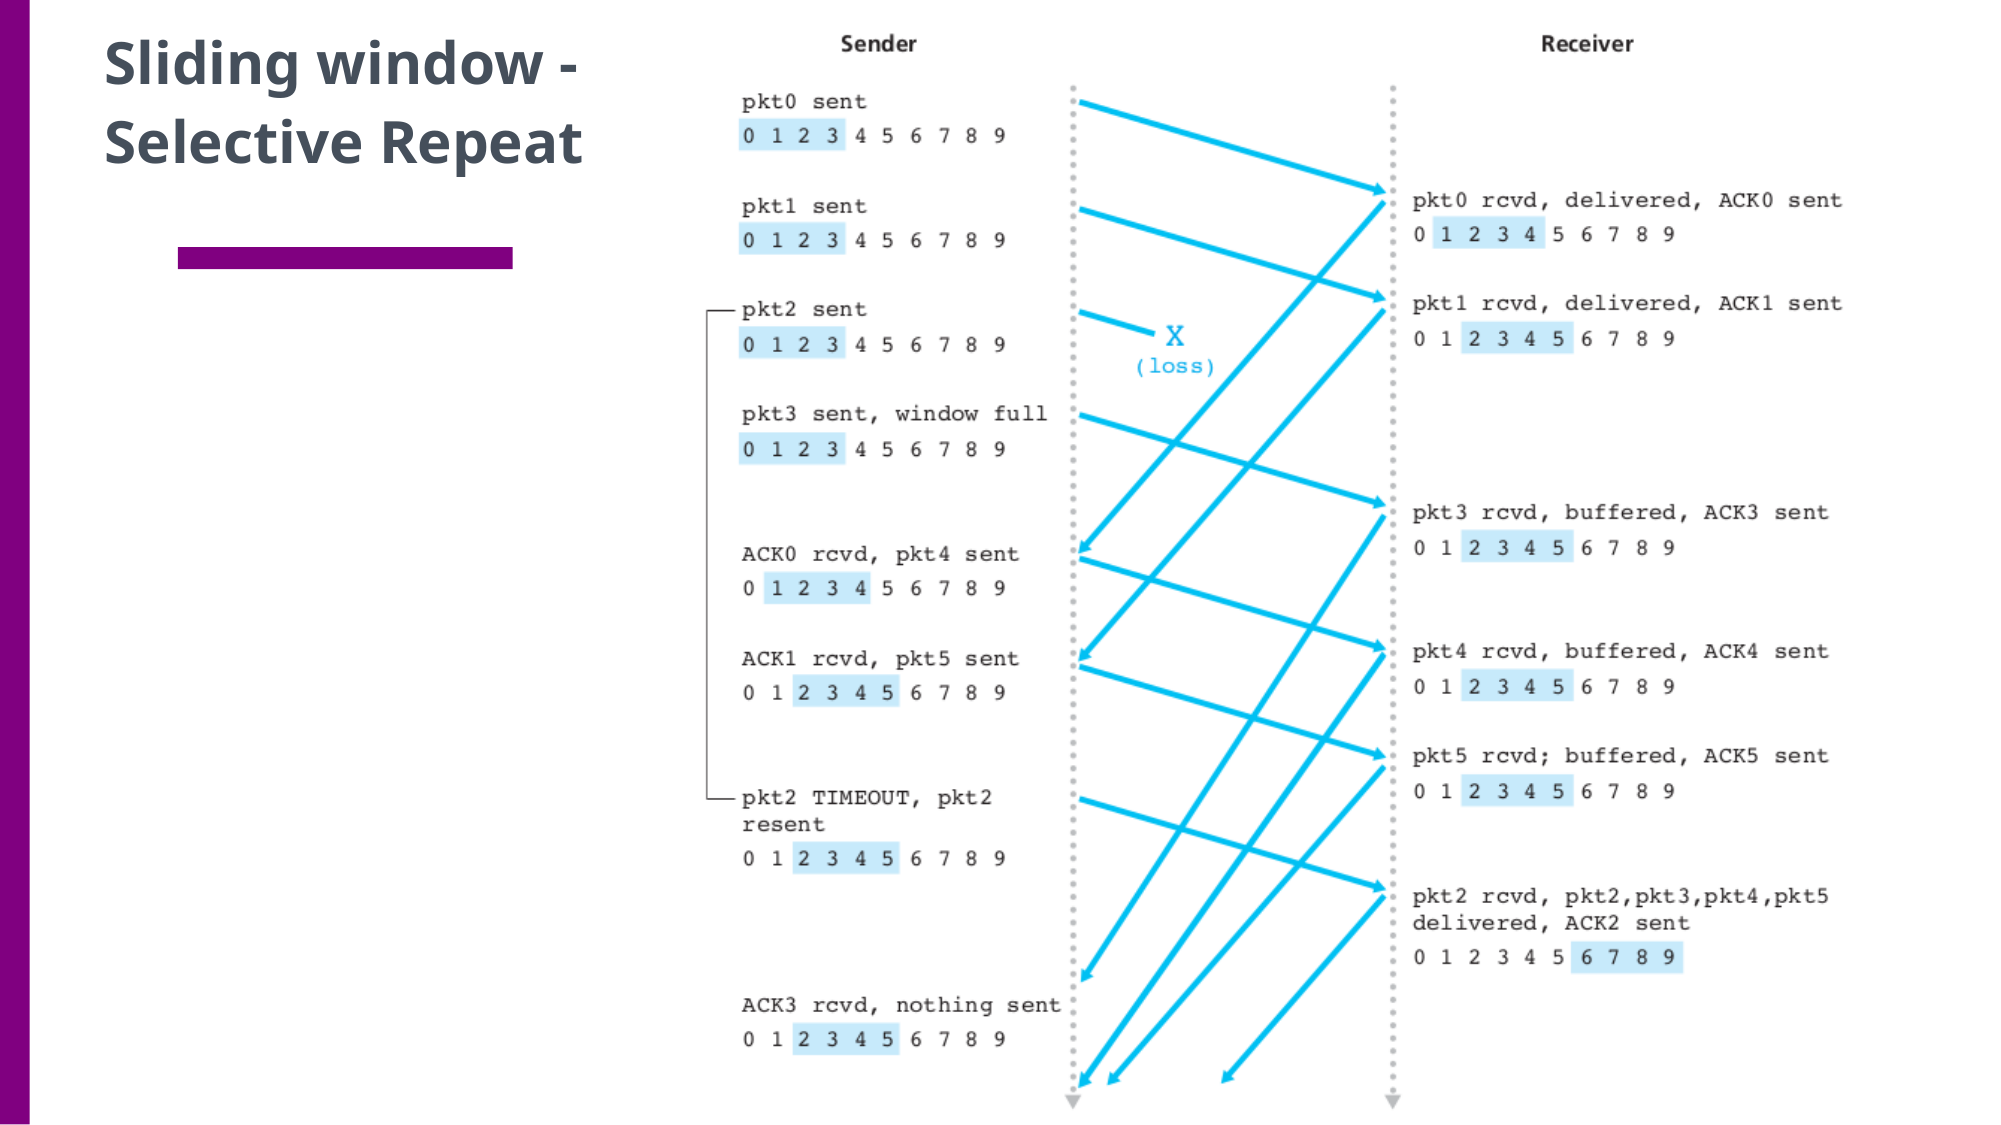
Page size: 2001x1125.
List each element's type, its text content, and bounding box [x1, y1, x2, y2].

text_box Sliding window - Selective Repeat [90, 15, 946, 525]
picture [660, 1, 1861, 1125]
